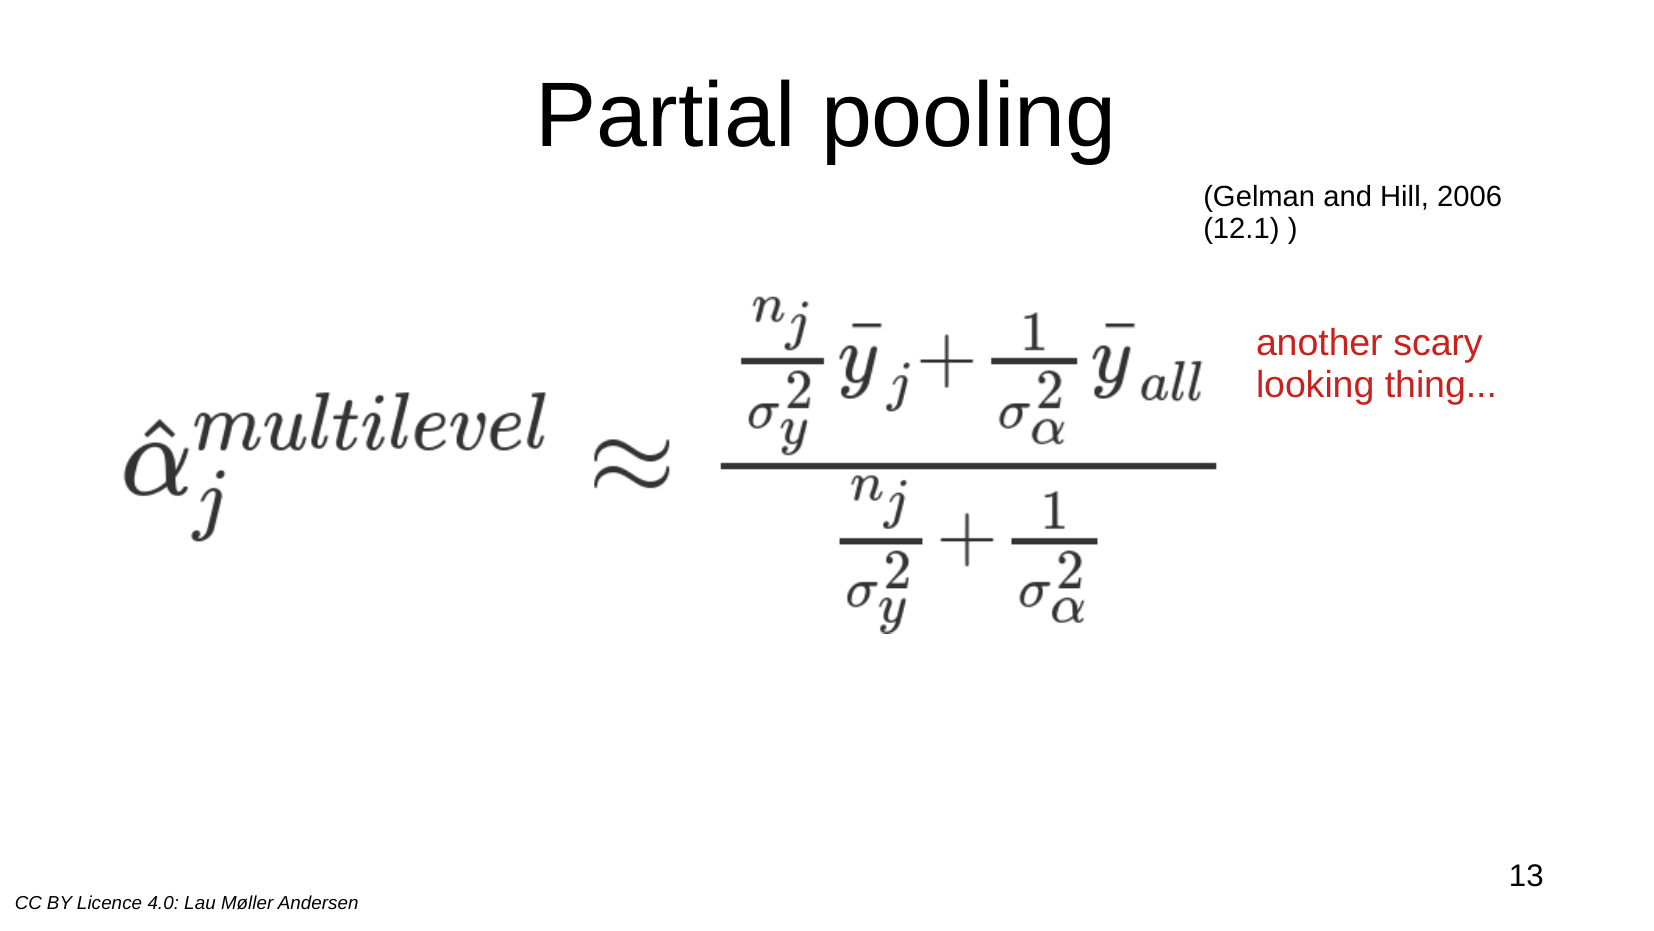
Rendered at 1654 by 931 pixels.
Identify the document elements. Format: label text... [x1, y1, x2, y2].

text_box CC BY Licence 4.0: Lau Møller Andersen [0, 885, 388, 921]
text_box <nummer> [1494, 850, 1654, 921]
text_box (Gelman and Hill, 2006 (12.1) ) [1188, 172, 1592, 253]
title Partial pooling [82, 37, 1571, 193]
text_box another scary looking thing... [1241, 313, 1564, 413]
picture [121, 294, 1229, 634]
